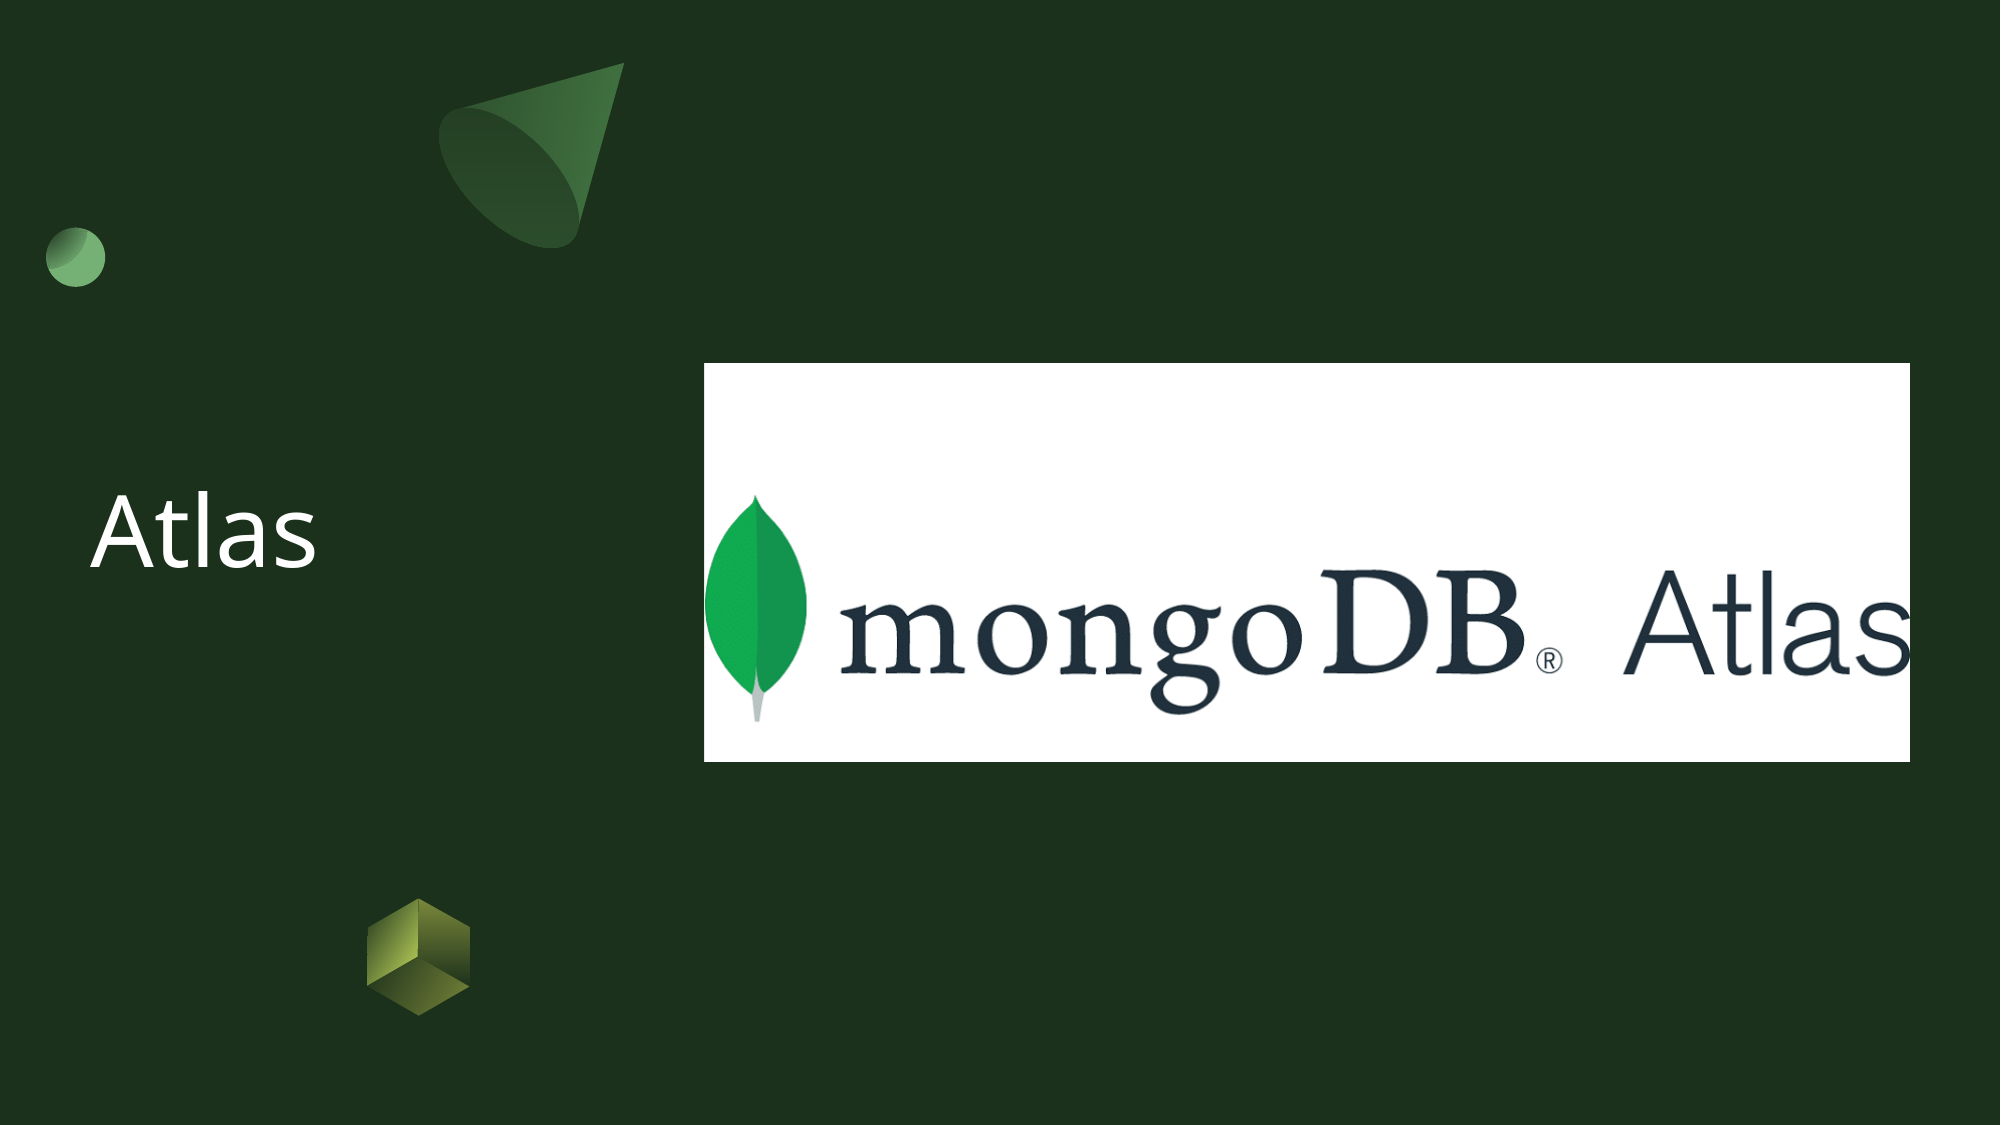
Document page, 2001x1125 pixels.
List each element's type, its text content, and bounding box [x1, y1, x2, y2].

text_box [0, 0, 2000, 1125]
picture [704, 363, 1910, 762]
title Atlas [90, 90, 676, 588]
